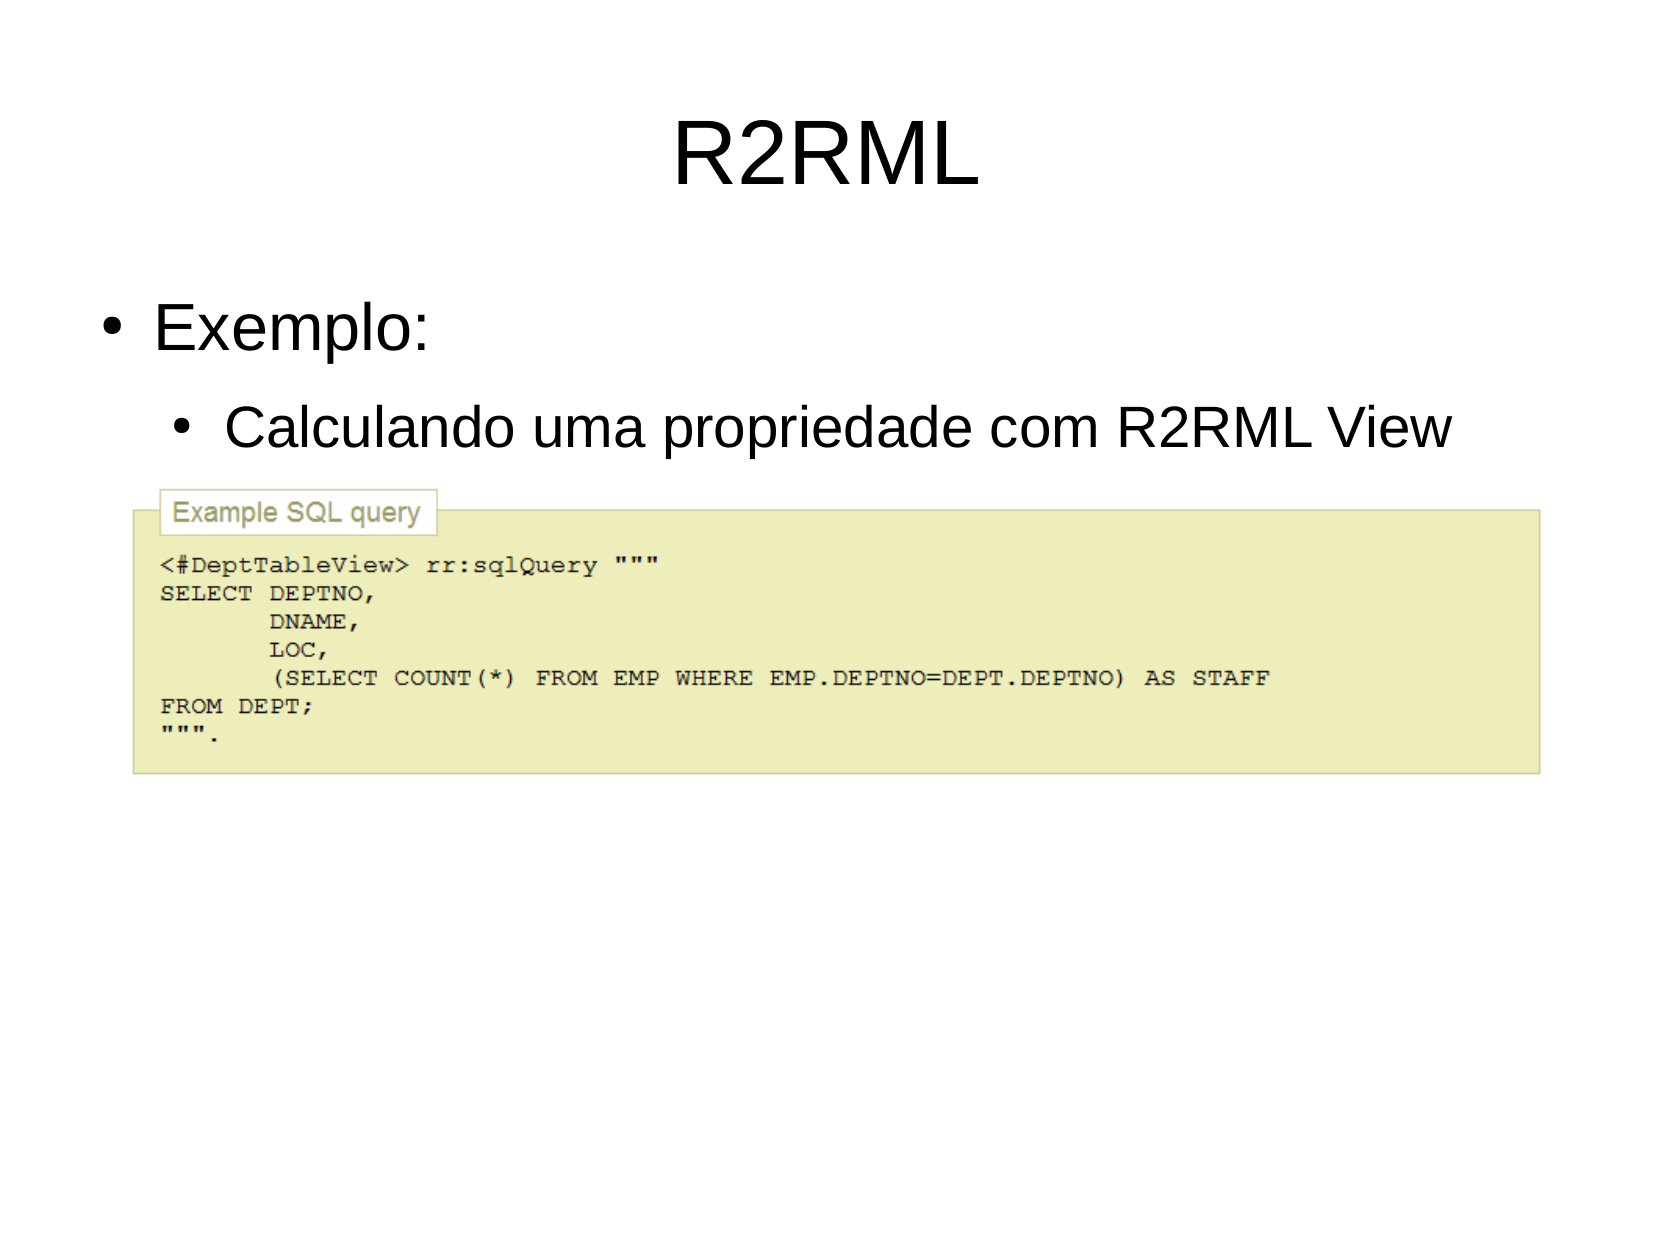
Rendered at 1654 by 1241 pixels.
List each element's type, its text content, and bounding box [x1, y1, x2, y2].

list Exemplo: Calculando uma propriedade com R2RML View [82, 290, 1571, 681]
title R2RML [82, 49, 1571, 257]
picture [130, 483, 1547, 785]
